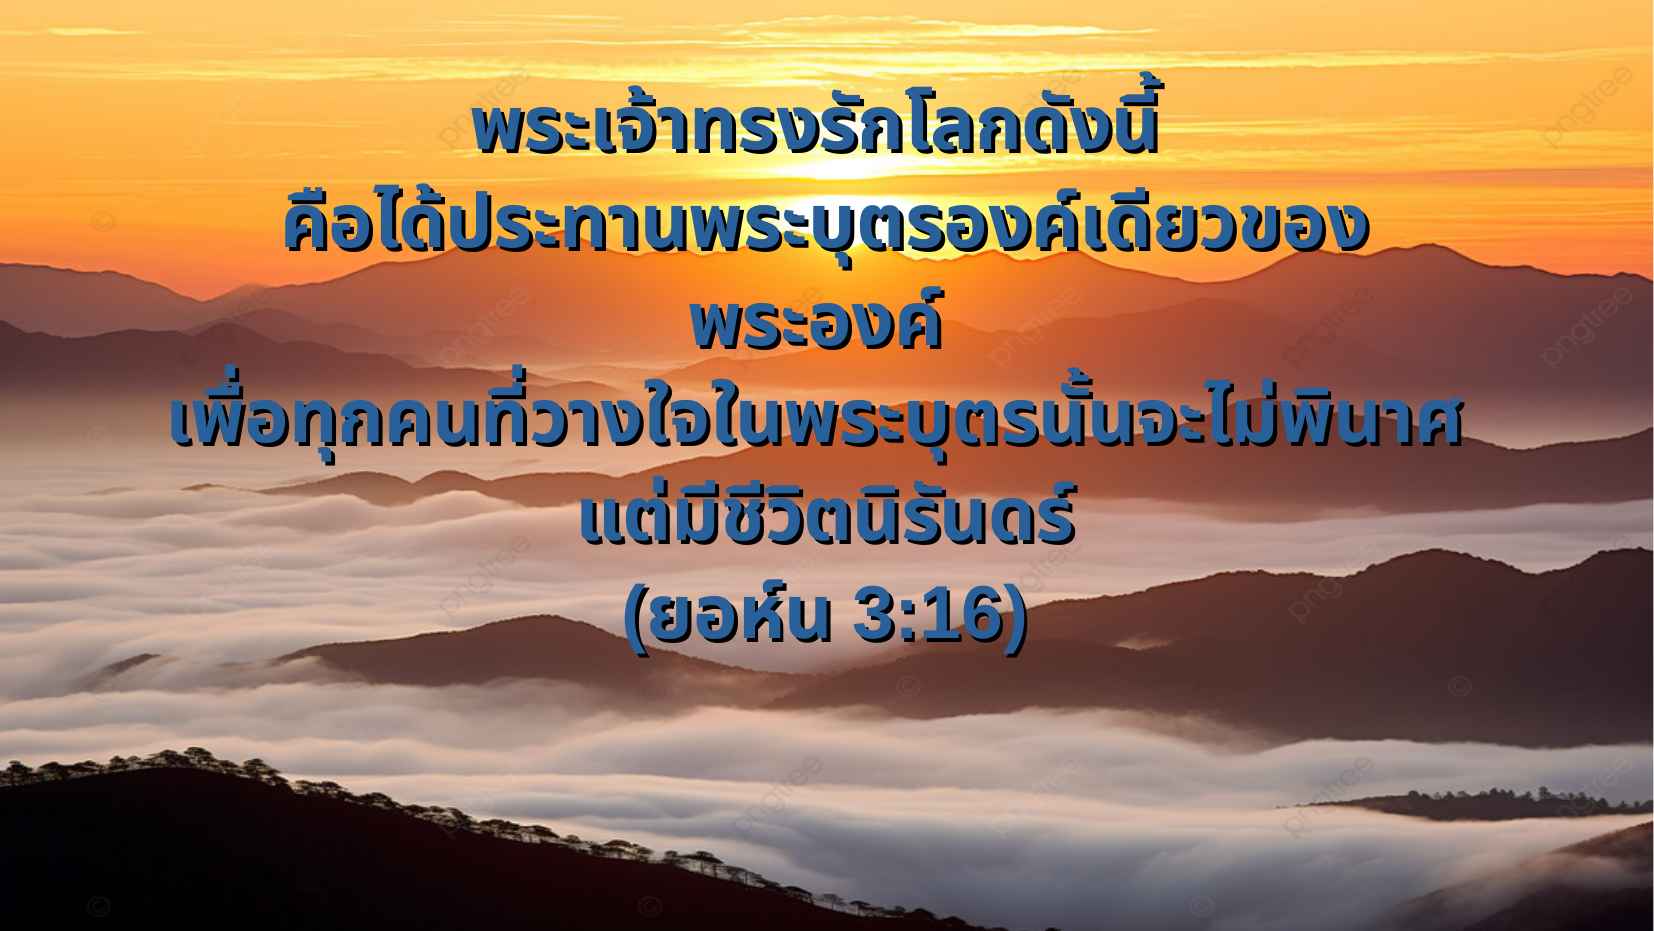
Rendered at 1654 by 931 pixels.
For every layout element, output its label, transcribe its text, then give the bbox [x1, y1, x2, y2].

picture [0, 0, 1654, 931]
text_box พระเจ้าทรงรักโลกดังนี้ คือได้ประทานพระบุตรองค์เดียวของพระองค์ เพื่อทุกคนที่วางใจในพระบุตรนั้นจะไม่พินาศ แต่มีชีวิตนิรันดร์ (ยอห์น 3:16) [150, 75, 1501, 751]
